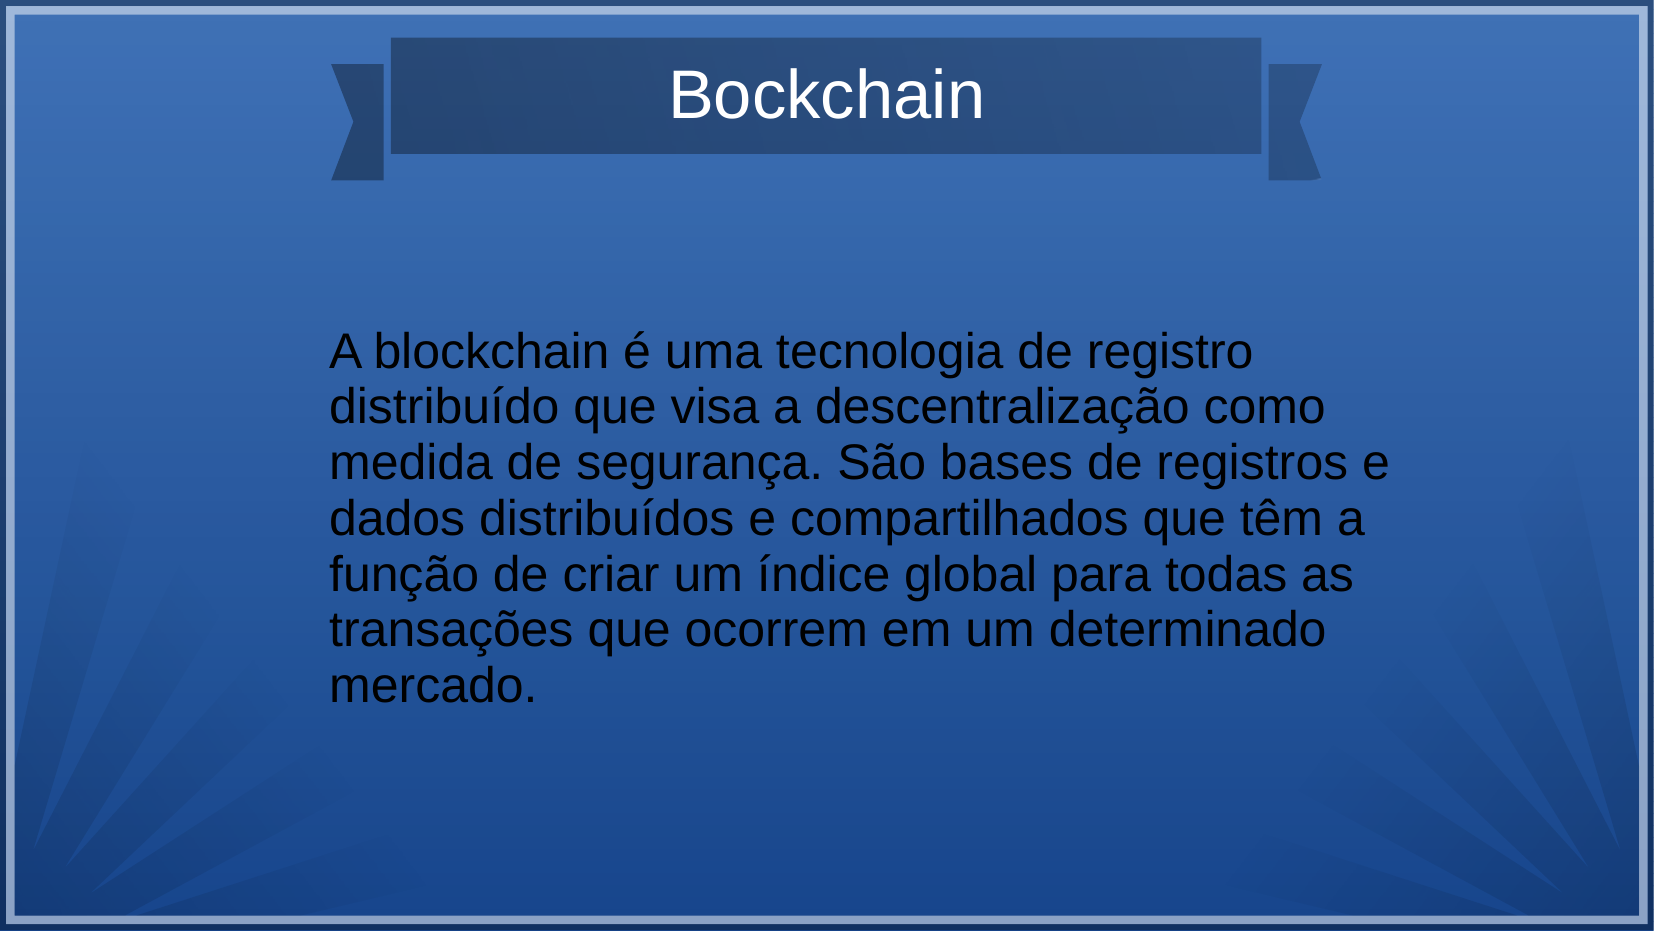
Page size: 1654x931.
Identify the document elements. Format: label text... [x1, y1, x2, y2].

text_box A blockchain é uma tecnologia de registro distribuído que visa a descentralização como medida de segurança. São bases de registros e dados distribuídos e compartilhados que têm a função de criar um índice global para todas as transações que ocorrem em um determinado mercado. [295, 255, 1406, 721]
title Bockchain [389, 35, 1264, 154]
